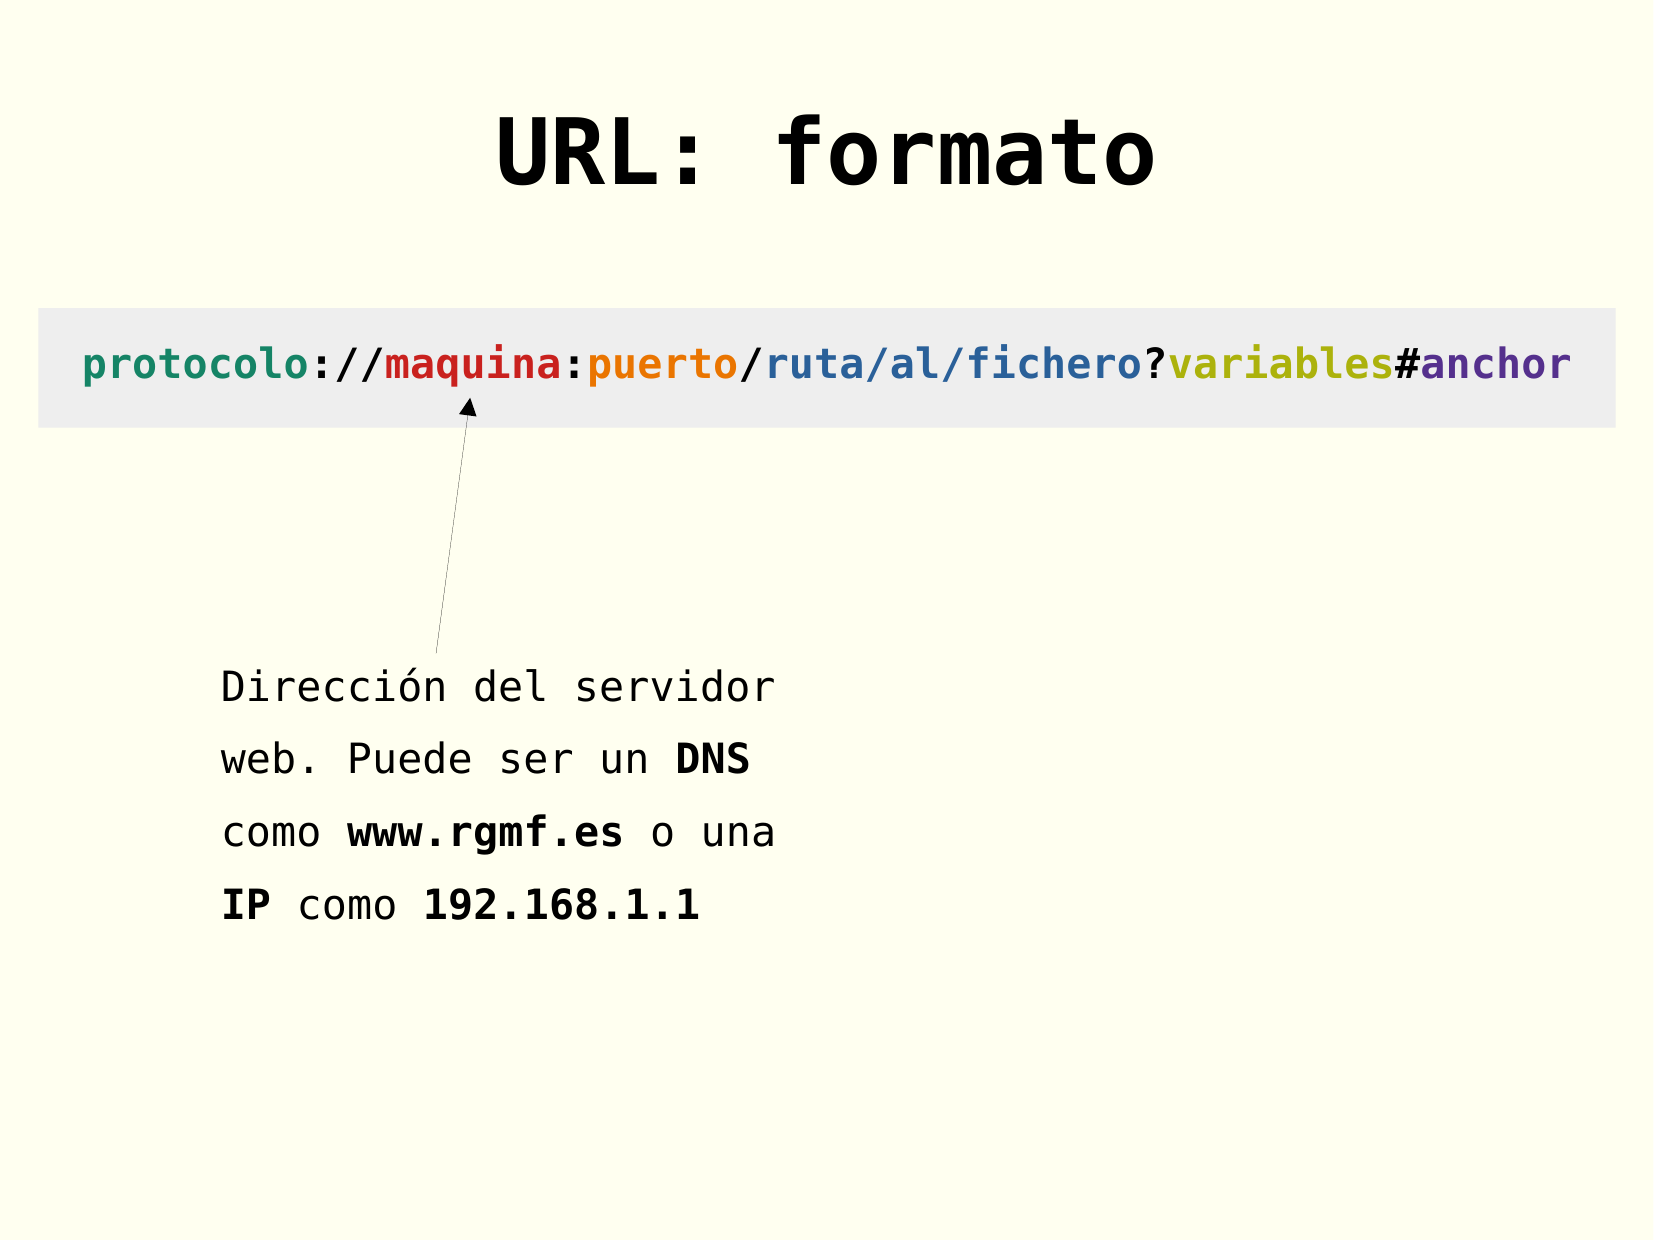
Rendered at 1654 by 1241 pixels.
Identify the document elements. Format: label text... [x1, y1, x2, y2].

title URL: formato [82, 49, 1571, 257]
text_box Dirección del servidor web. Puede ser un DNS como www.rgmf.es o una IP como 192.168.1.1 [206, 630, 856, 937]
text_box protocolo://maquina:puerto/ruta/al/fichero?variables#anchor [38, 308, 1616, 428]
